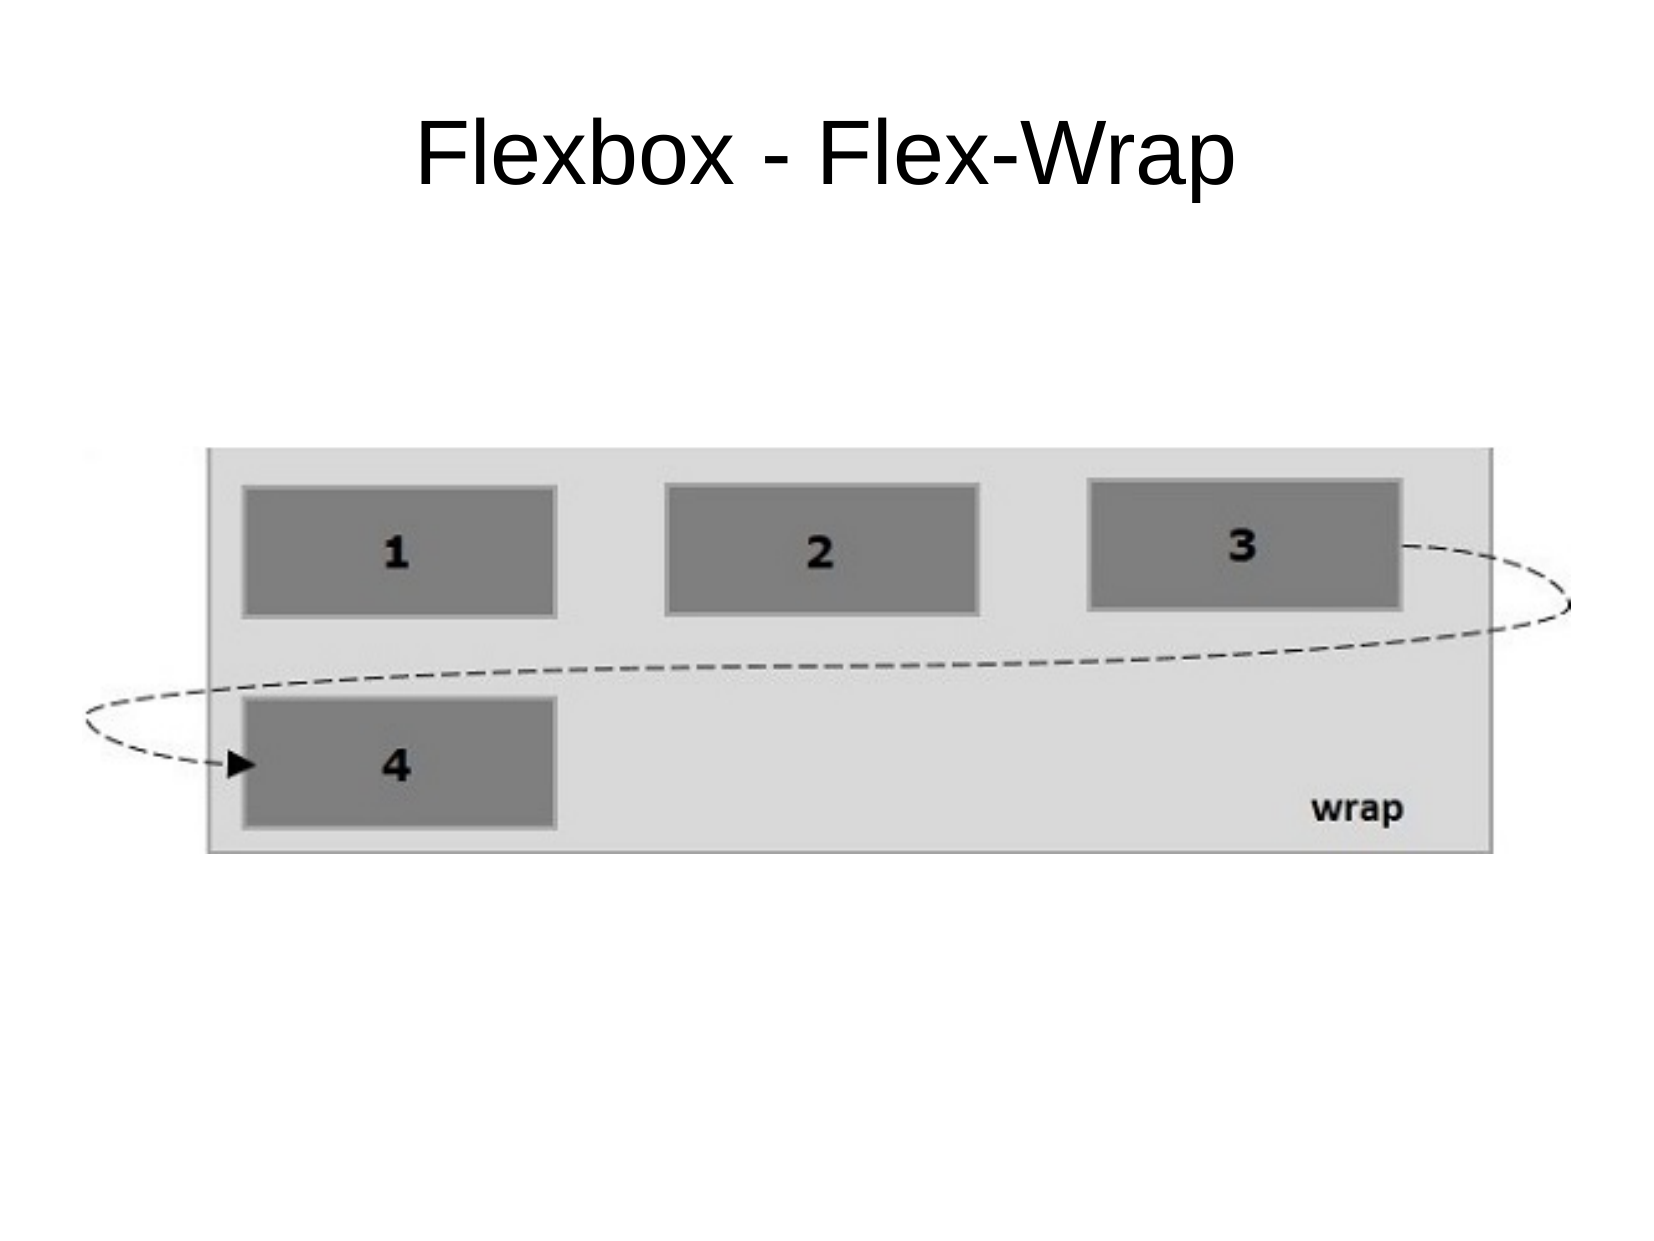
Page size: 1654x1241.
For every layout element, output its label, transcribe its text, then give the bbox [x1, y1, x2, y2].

picture [82, 446, 1571, 854]
title Flexbox - Flex-Wrap [82, 49, 1571, 257]
